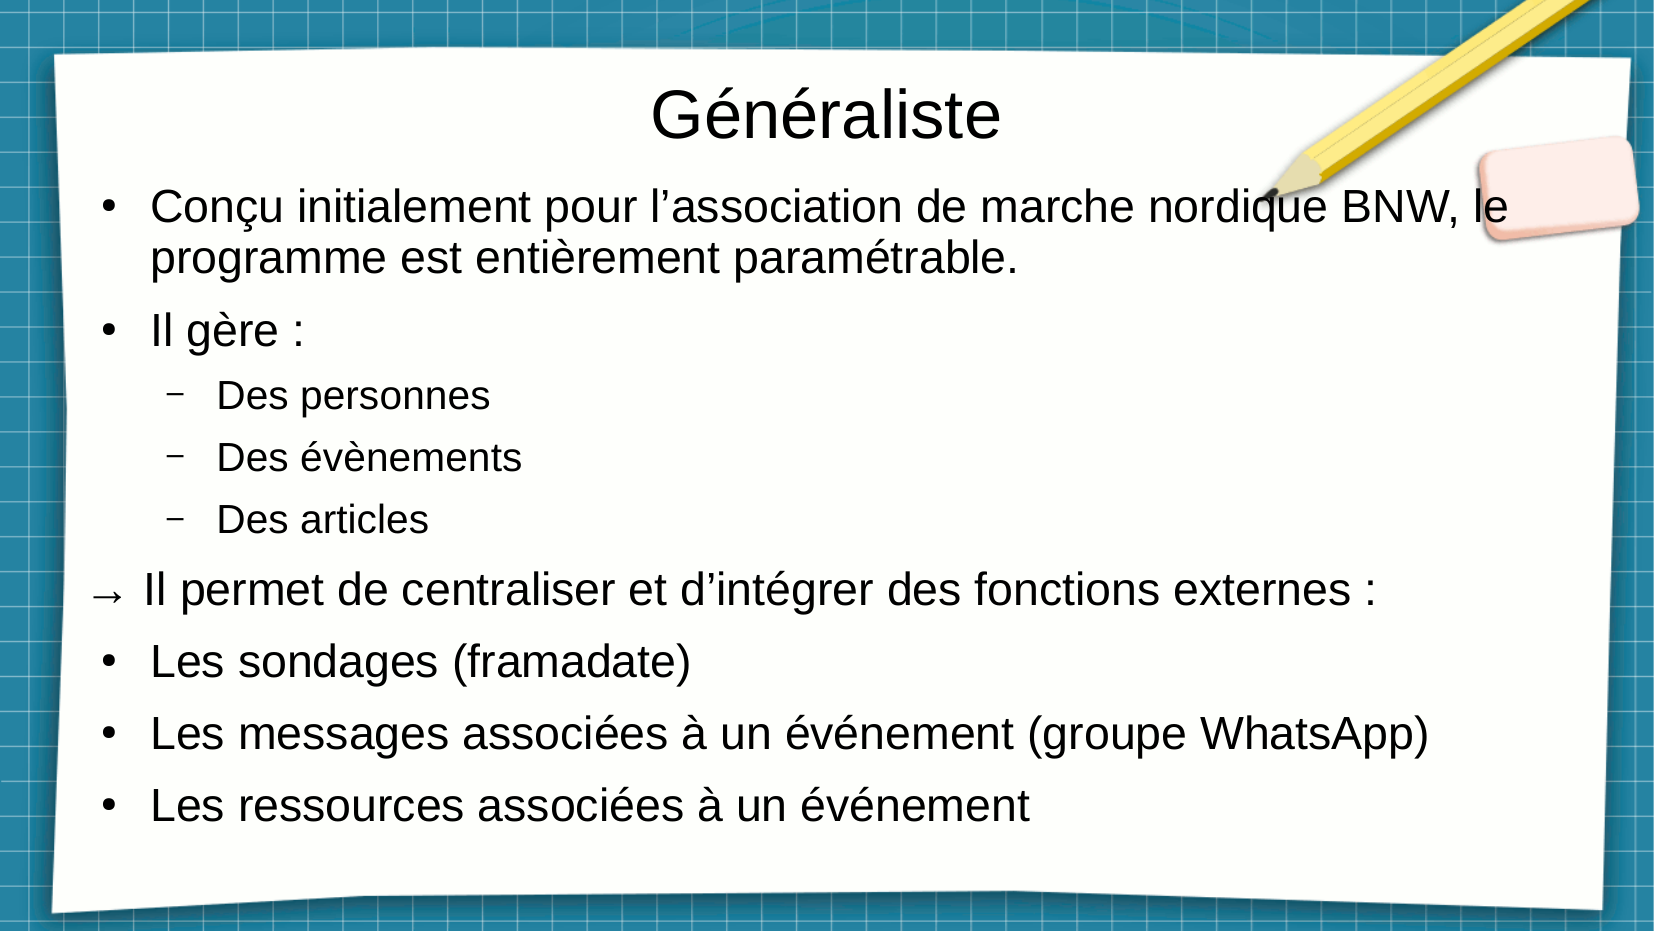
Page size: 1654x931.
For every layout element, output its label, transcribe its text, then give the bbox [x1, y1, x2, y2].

picture [0, 0, 1654, 931]
title Généraliste [82, 37, 1571, 193]
list Conçu initialement pour l’association de marche nordique BNW, le programme est entièrement paramétrable. Il gère : Des personnes Des évènements Des articles → Il permet de centraliser et d’intégrer des fonctions externes : Les sondages (framadate) Les messages associées à un événement (groupe WhatsApp) Les ressources associées à un événement [84, 180, 1573, 837]
